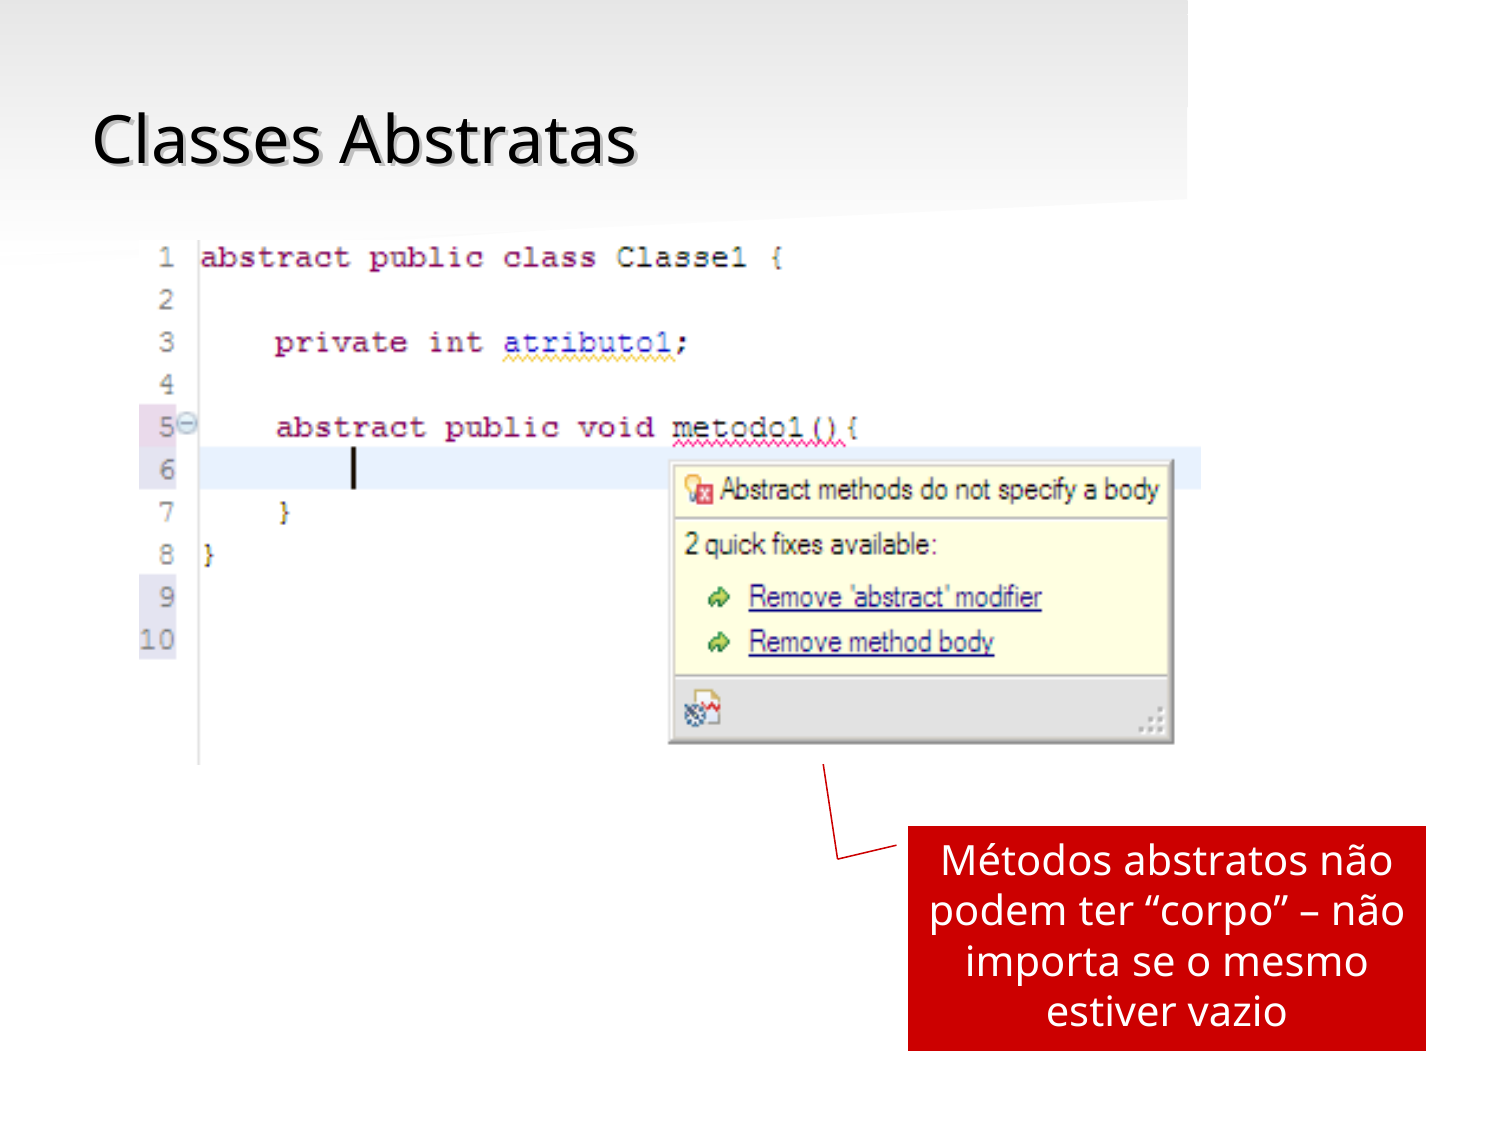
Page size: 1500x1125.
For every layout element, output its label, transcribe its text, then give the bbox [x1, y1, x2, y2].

text_box Classes Abstratas [76, 42, 1427, 231]
picture [139, 240, 1201, 765]
text_box Métodos abstratos não podem ter “corpo” – não importa se o mesmo estiver vazio [909, 827, 1425, 1050]
